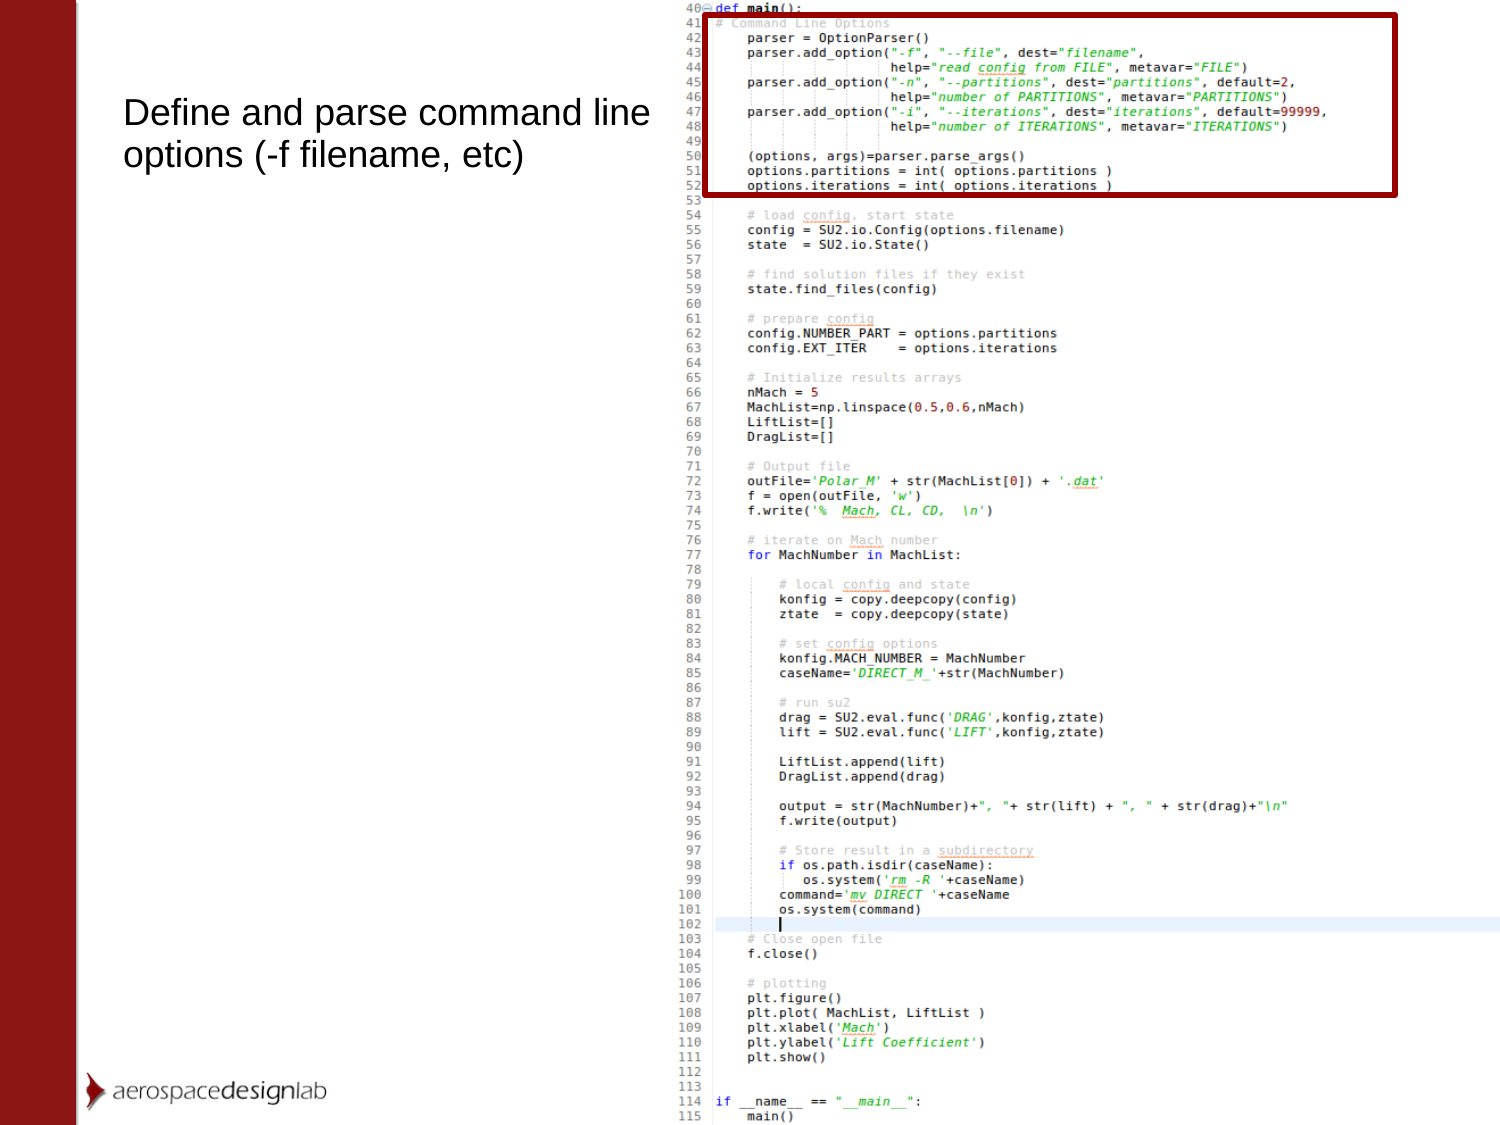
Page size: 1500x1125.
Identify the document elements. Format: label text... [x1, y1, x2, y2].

picture [678, 0, 1500, 1125]
text_box Define and parse command line options (-f filename, etc) [108, 84, 679, 225]
picture [82, 1071, 330, 1112]
